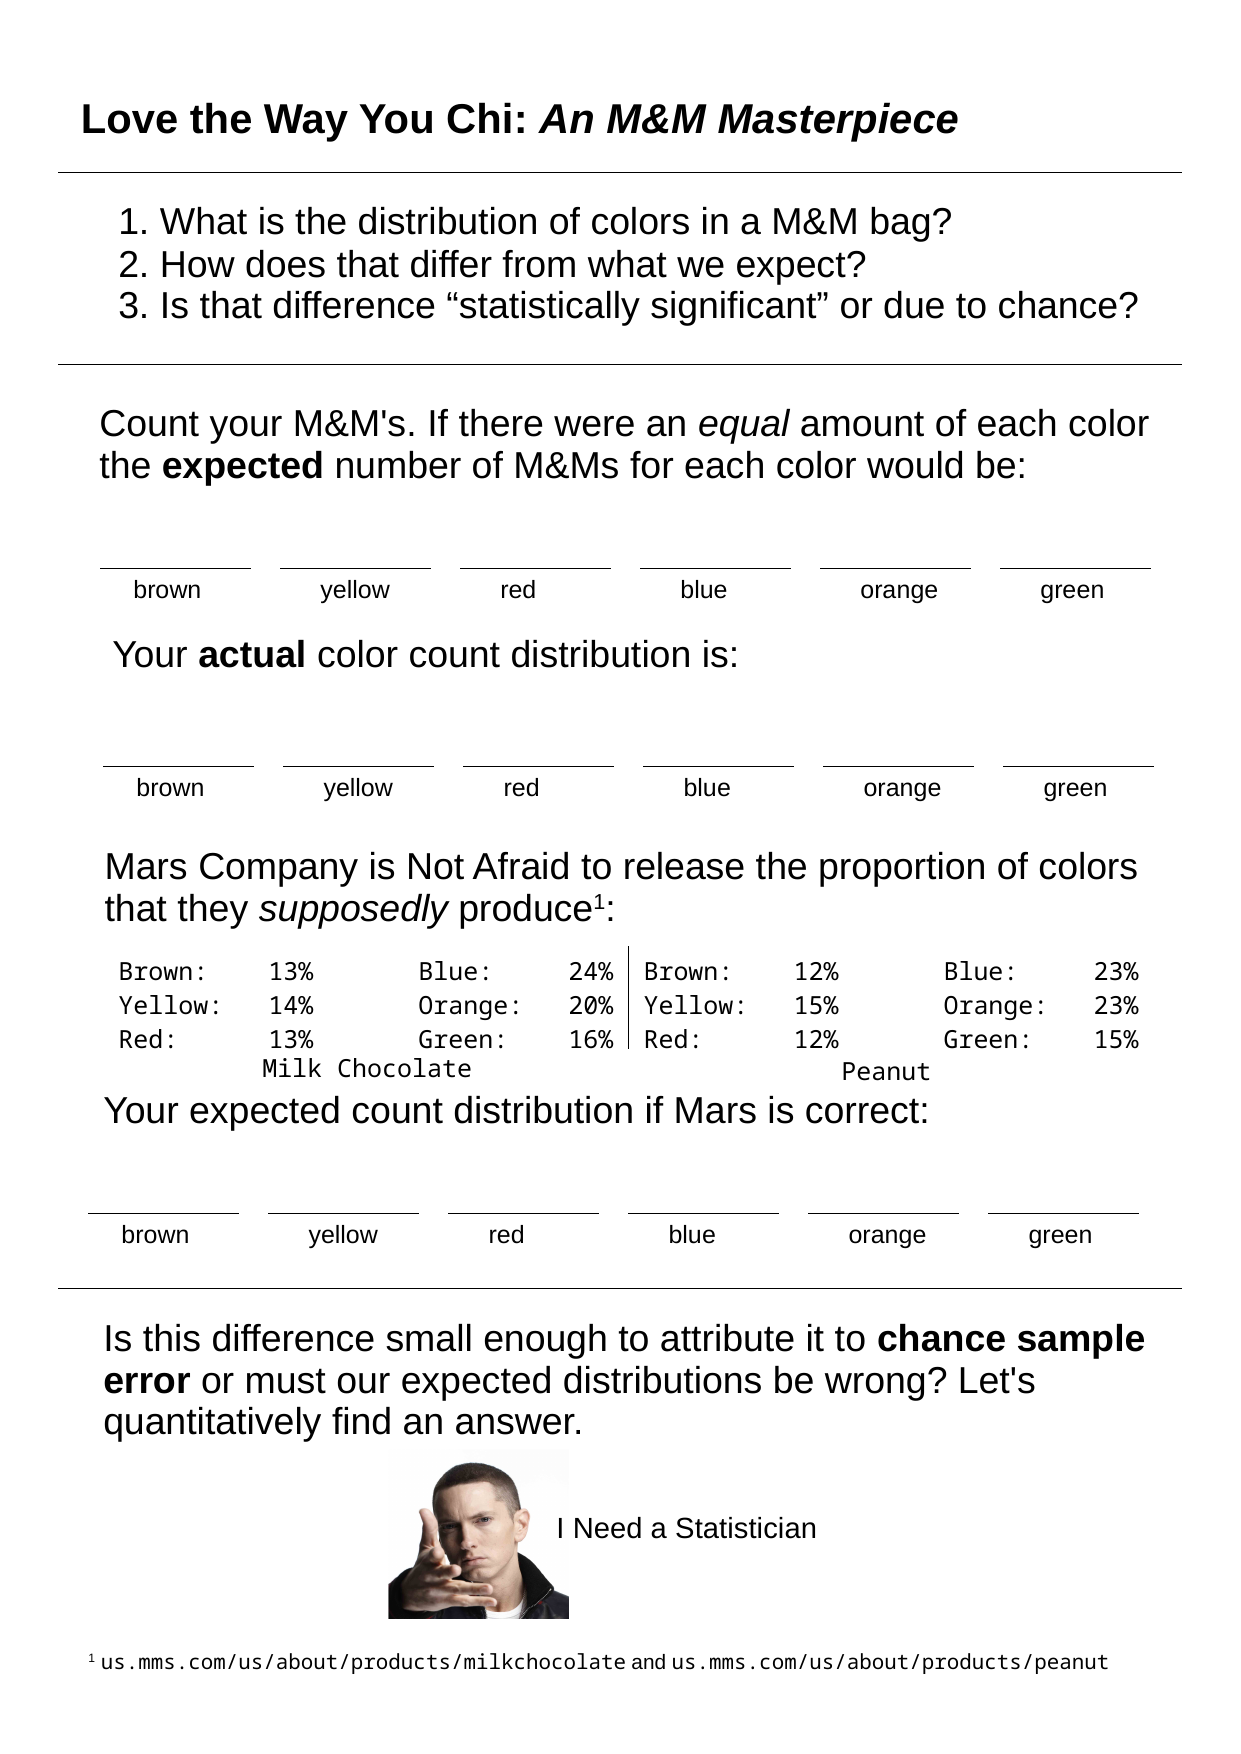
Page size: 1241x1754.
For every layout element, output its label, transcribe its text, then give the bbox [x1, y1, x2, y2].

text_box Brown: 12% Blue: 23% Yellow: 15% Orange: 23% Red: 12% Green: 15% [629, 946, 1154, 1049]
text_box Peanut [826, 1046, 947, 1091]
text_box red [488, 766, 555, 810]
text_box blue [668, 766, 746, 810]
text_box 1 us.mms.com/us/about/products/milkchocolate and us.mms.com/us/about/products/peanut [73, 1640, 1125, 1682]
text_box green [1013, 1213, 1108, 1257]
text_box red [473, 1213, 540, 1257]
text_box I Need a Statistician [541, 1504, 833, 1571]
text_box green [1025, 568, 1120, 612]
text_box 1. What is the distribution of colors in a M&M bag? 2. How does that differ from what we expect? 3. Is that difference “statistically significant” or due to chance? [103, 193, 1155, 335]
text_box Is this difference small enough to attribute it to chance sample error or must our expected distributions be wrong? Let's quantitatively find an answer. [88, 1309, 1182, 1451]
text_box brown [121, 766, 220, 810]
text_box yellow [305, 568, 405, 612]
text_box brown [118, 568, 217, 612]
text_box orange [848, 766, 957, 810]
text_box brown [106, 1213, 205, 1257]
text_box Your expected count distribution if Mars is correct: [88, 1081, 946, 1139]
text_box Milk Chocolate [247, 1043, 488, 1088]
text_box Love the Way You Chi: An M&M Masterpiece [66, 88, 974, 151]
text_box Count your M&M's. If there were an equal amount of each color the expected number of M&Ms for each color would be: [84, 394, 1165, 494]
text_box Mars Company is Not Afraid to release the proportion of colors that they supposedly produce1: [89, 838, 1154, 939]
text_box green [1028, 766, 1123, 810]
text_box Your actual color count distribution is: [97, 625, 755, 683]
text_box orange [833, 1213, 942, 1257]
text_box yellow [293, 1213, 393, 1257]
text_box red [485, 568, 552, 612]
text_box blue [665, 568, 743, 612]
text_box Brown: 13% Blue: 24% Yellow: 14% Orange: 20% Red: 13% Green: 16% [103, 946, 628, 1049]
picture [388, 1451, 569, 1619]
text_box blue [653, 1213, 731, 1257]
text_box orange [845, 568, 954, 612]
text_box yellow [308, 766, 408, 810]
